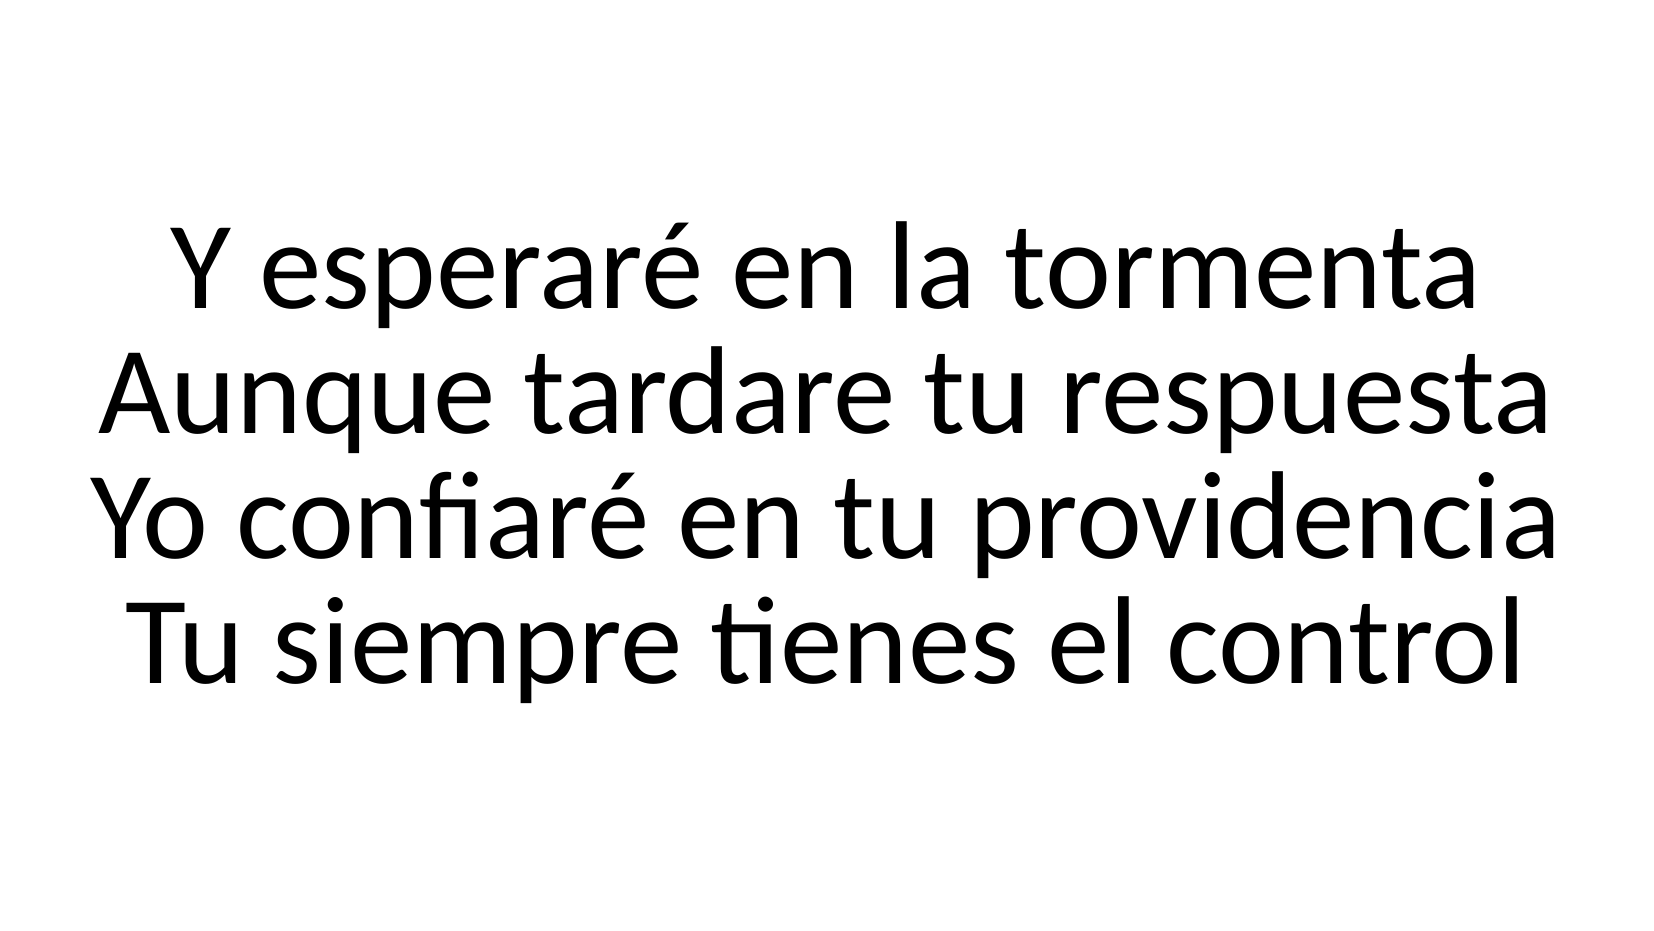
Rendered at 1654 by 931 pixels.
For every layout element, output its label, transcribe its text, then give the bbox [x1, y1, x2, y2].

title Y esperaré en la tormenta Aunque tardare tu respuesta Yo confiaré en tu providencia Tu siempre tienes el control [0, 0, 1654, 931]
